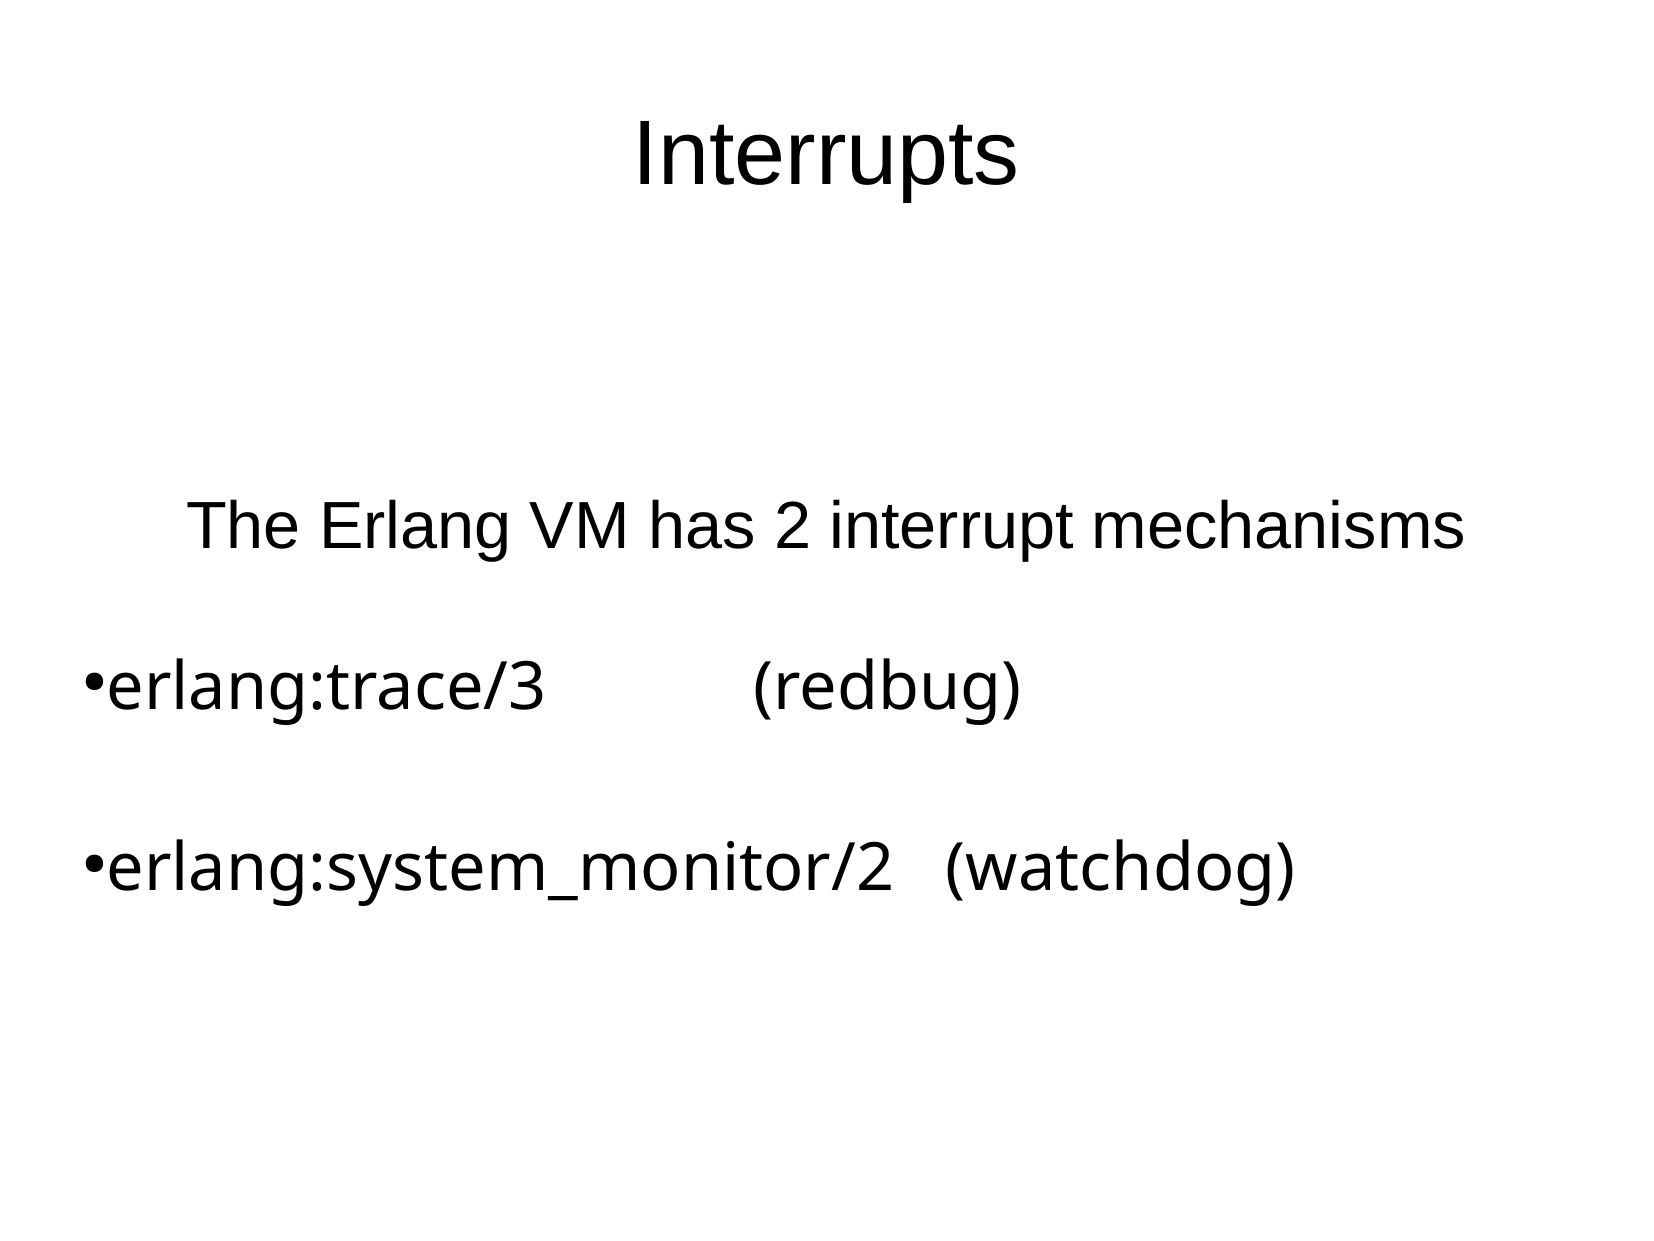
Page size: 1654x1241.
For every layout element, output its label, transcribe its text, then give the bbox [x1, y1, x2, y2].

subtitle The Erlang VM has 2 interrupt mechanisms erlang:trace/3 (redbug) erlang:system_monitor/2 (watchdog) [82, 297, 1571, 1102]
title Interrupts [82, 56, 1571, 250]
